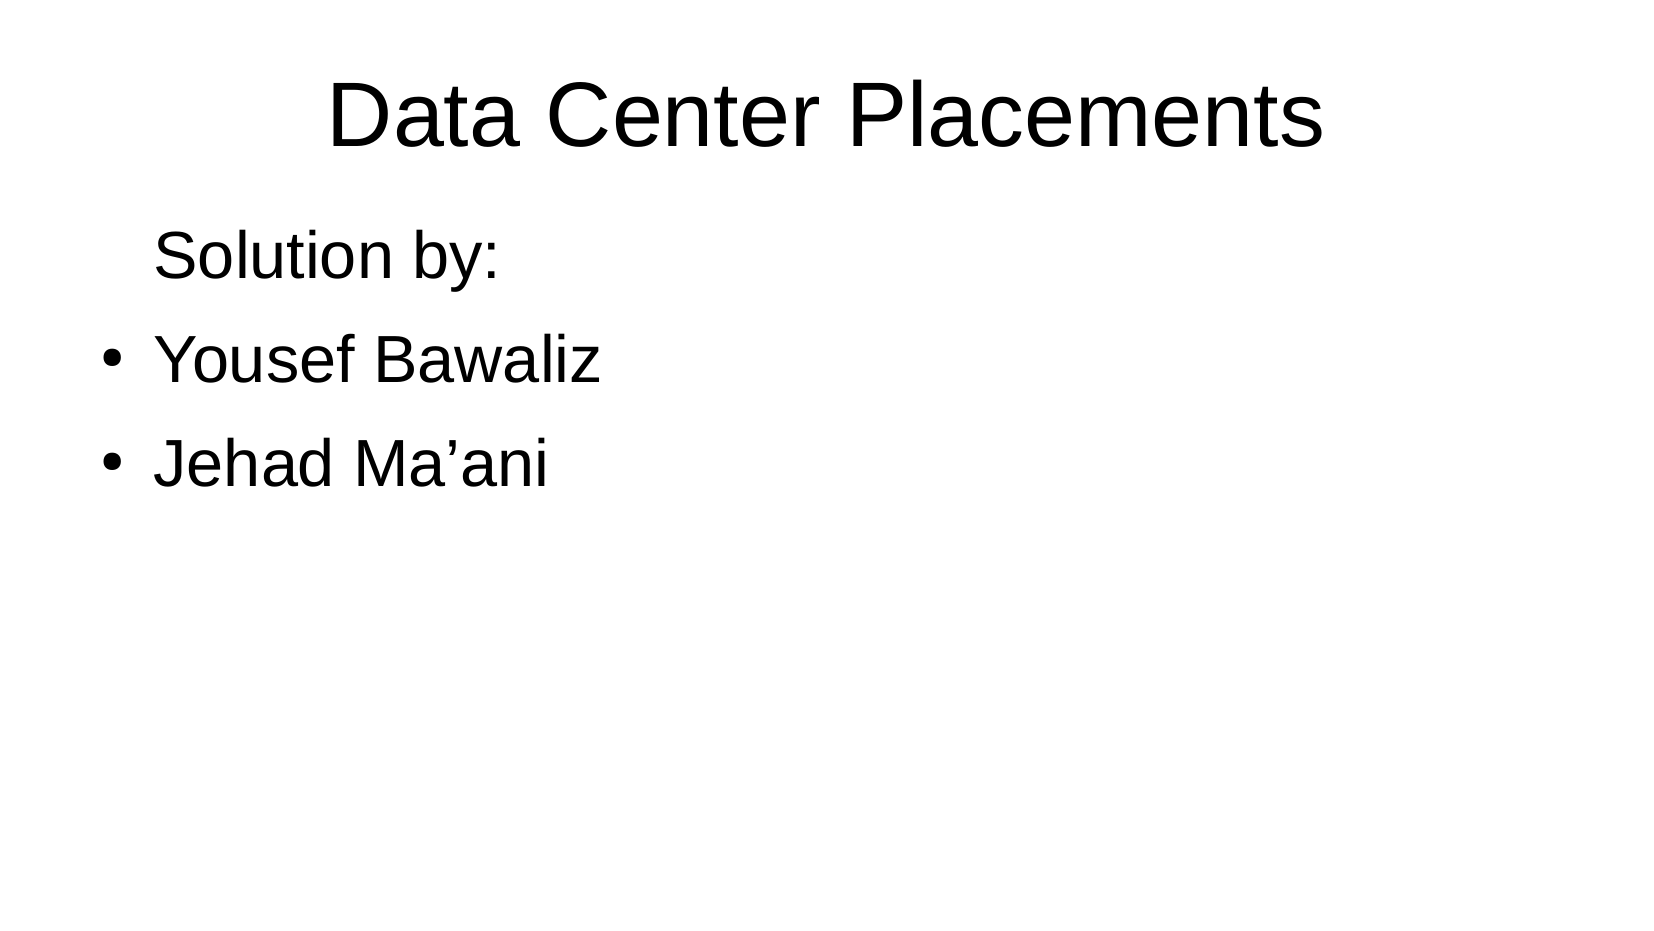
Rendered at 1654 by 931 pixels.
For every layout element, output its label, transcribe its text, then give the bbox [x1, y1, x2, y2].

title Data Center Placements [82, 37, 1571, 193]
list Solution by: Yousef Bawaliz Jehad Ma’ani [82, 217, 1571, 758]
